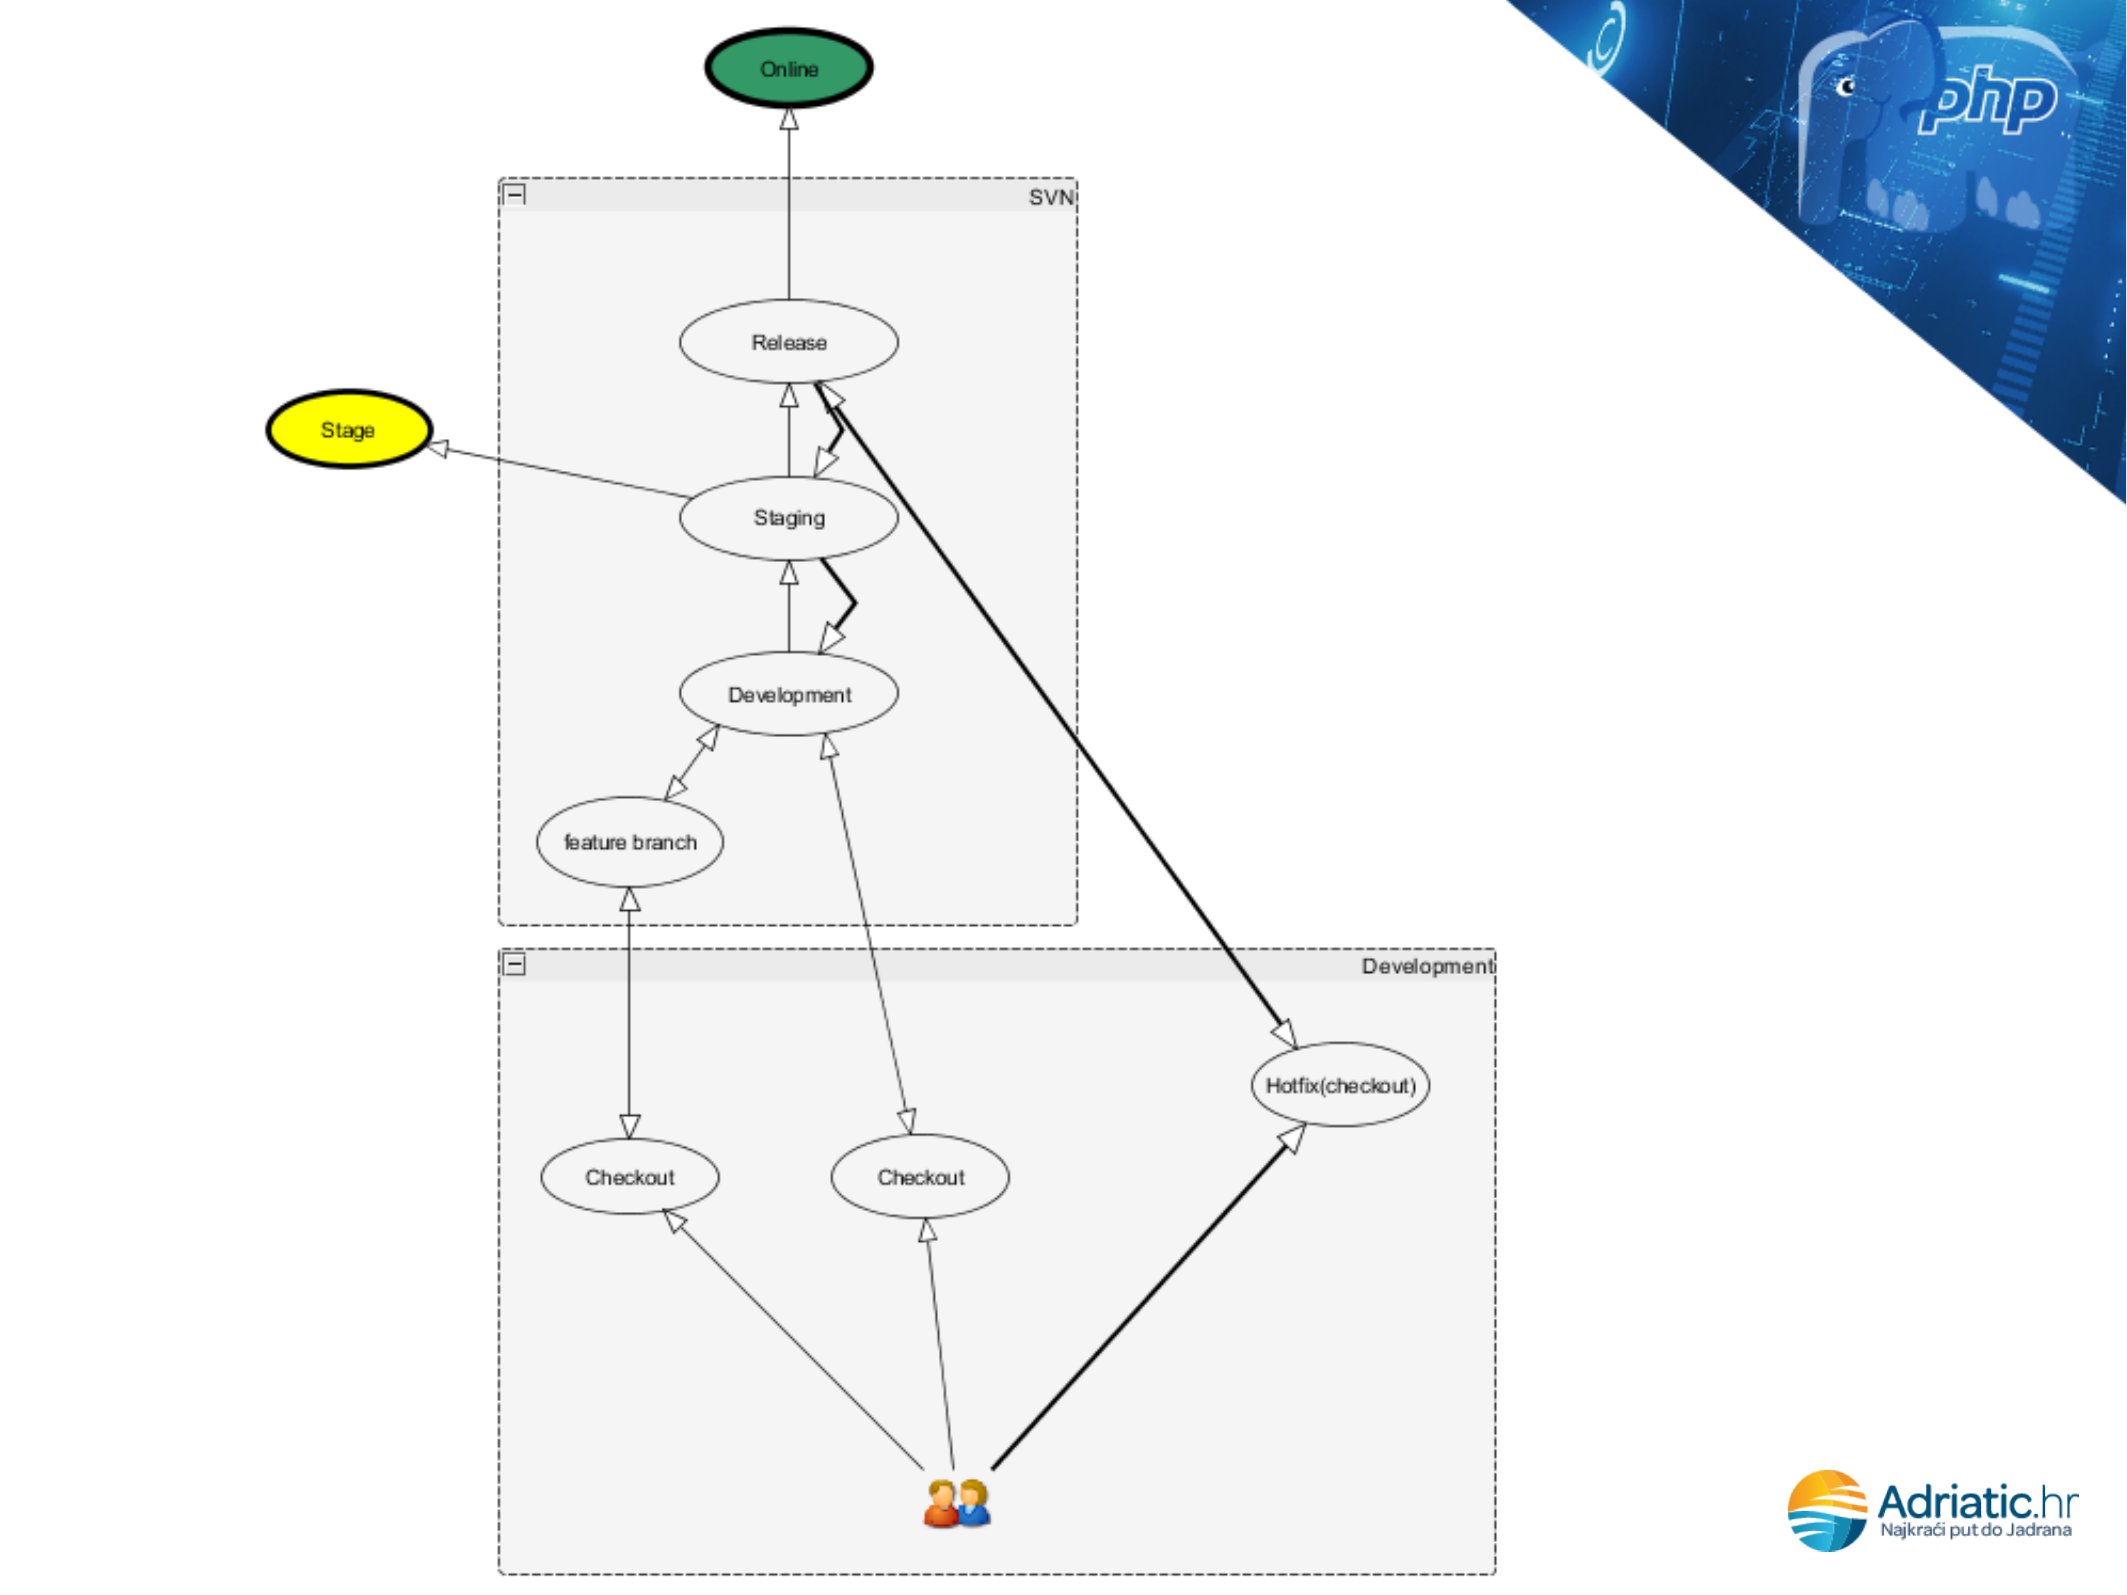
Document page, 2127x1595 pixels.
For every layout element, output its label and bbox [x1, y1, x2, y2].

picture [236, 0, 2127, 1589]
picture [1788, 1470, 2079, 1552]
